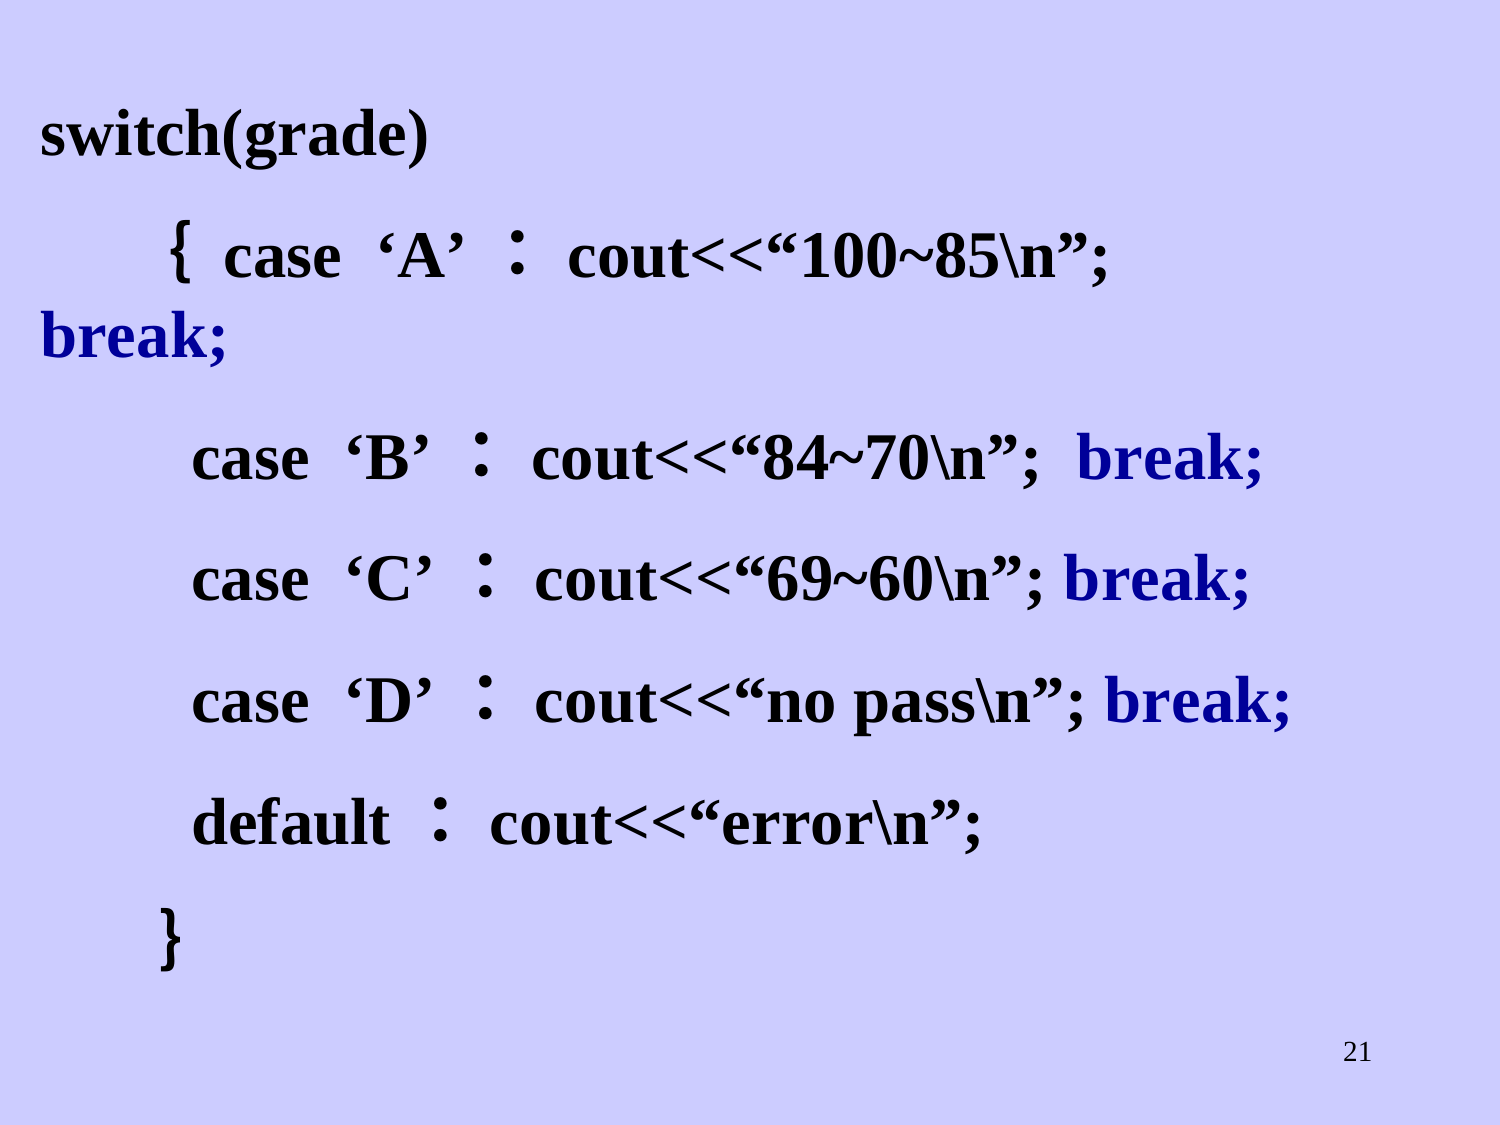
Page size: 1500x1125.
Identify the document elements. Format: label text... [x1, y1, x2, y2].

text_box switch(grade) ｛ case ‘A’：cout<<“100~85\n”; break; case ‘B’：cout<<“84~70\n”; break; case ‘C’：cout<<“69~60\n”; break; case ‘D’：cout<<“no pass\n”; break; default：cout<<“error\n”; ｝ [37, 87, 1313, 981]
text_box <编号> [1074, 1025, 1388, 1101]
